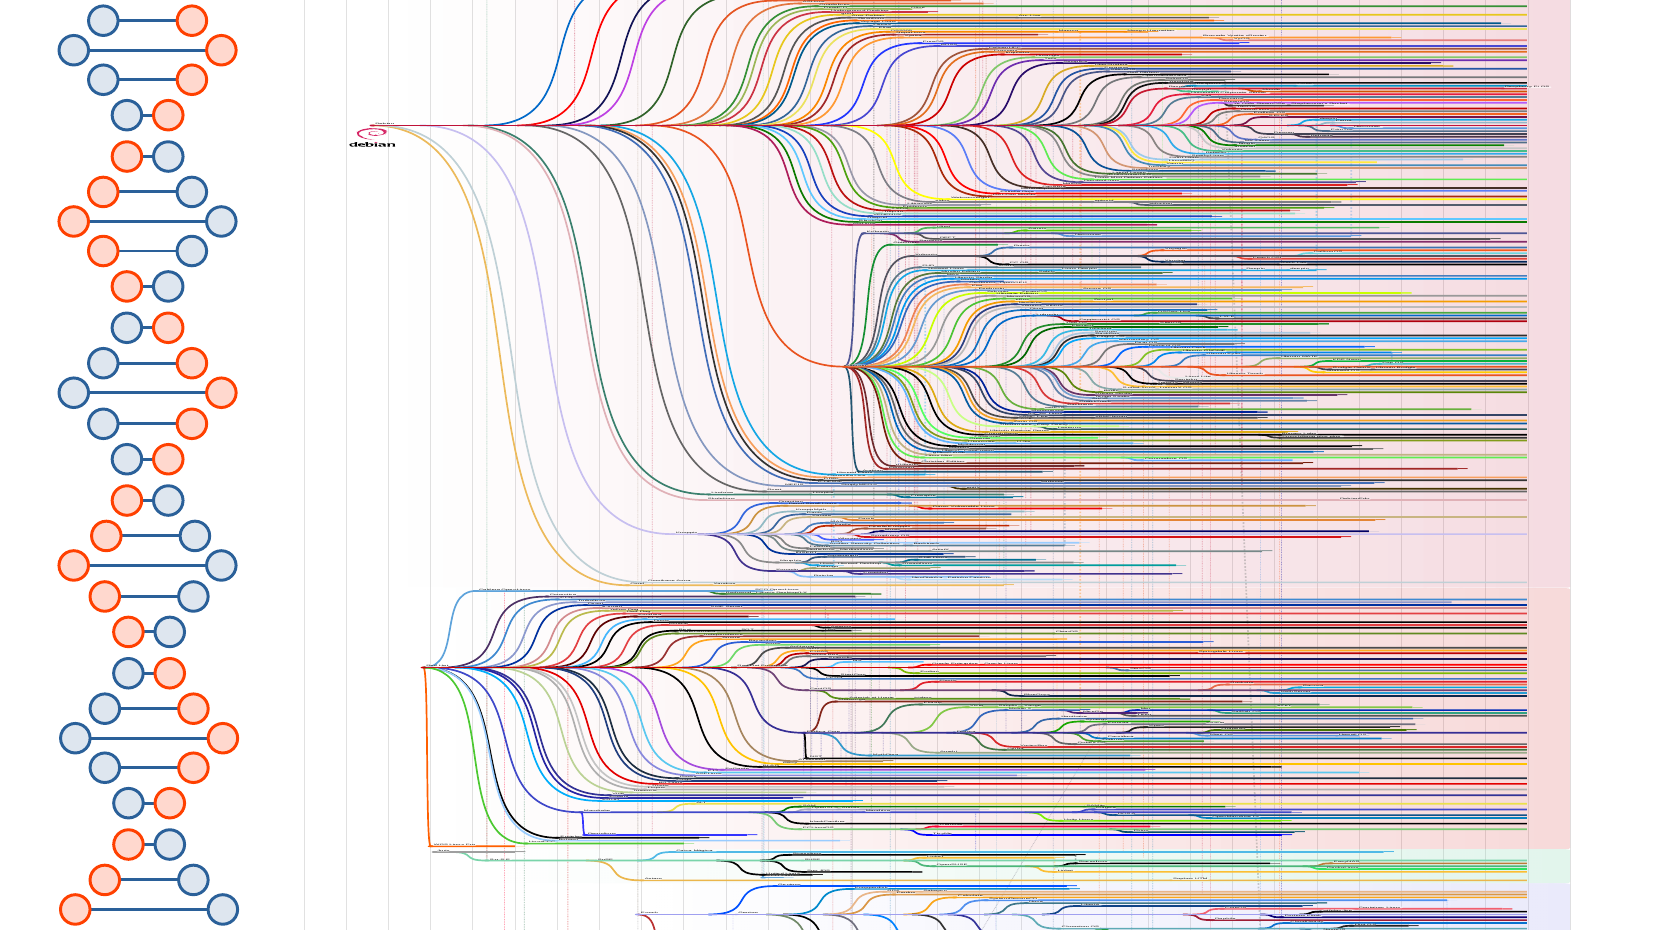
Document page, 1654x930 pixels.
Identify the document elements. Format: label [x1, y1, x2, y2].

picture [299, 0, 1575, 930]
